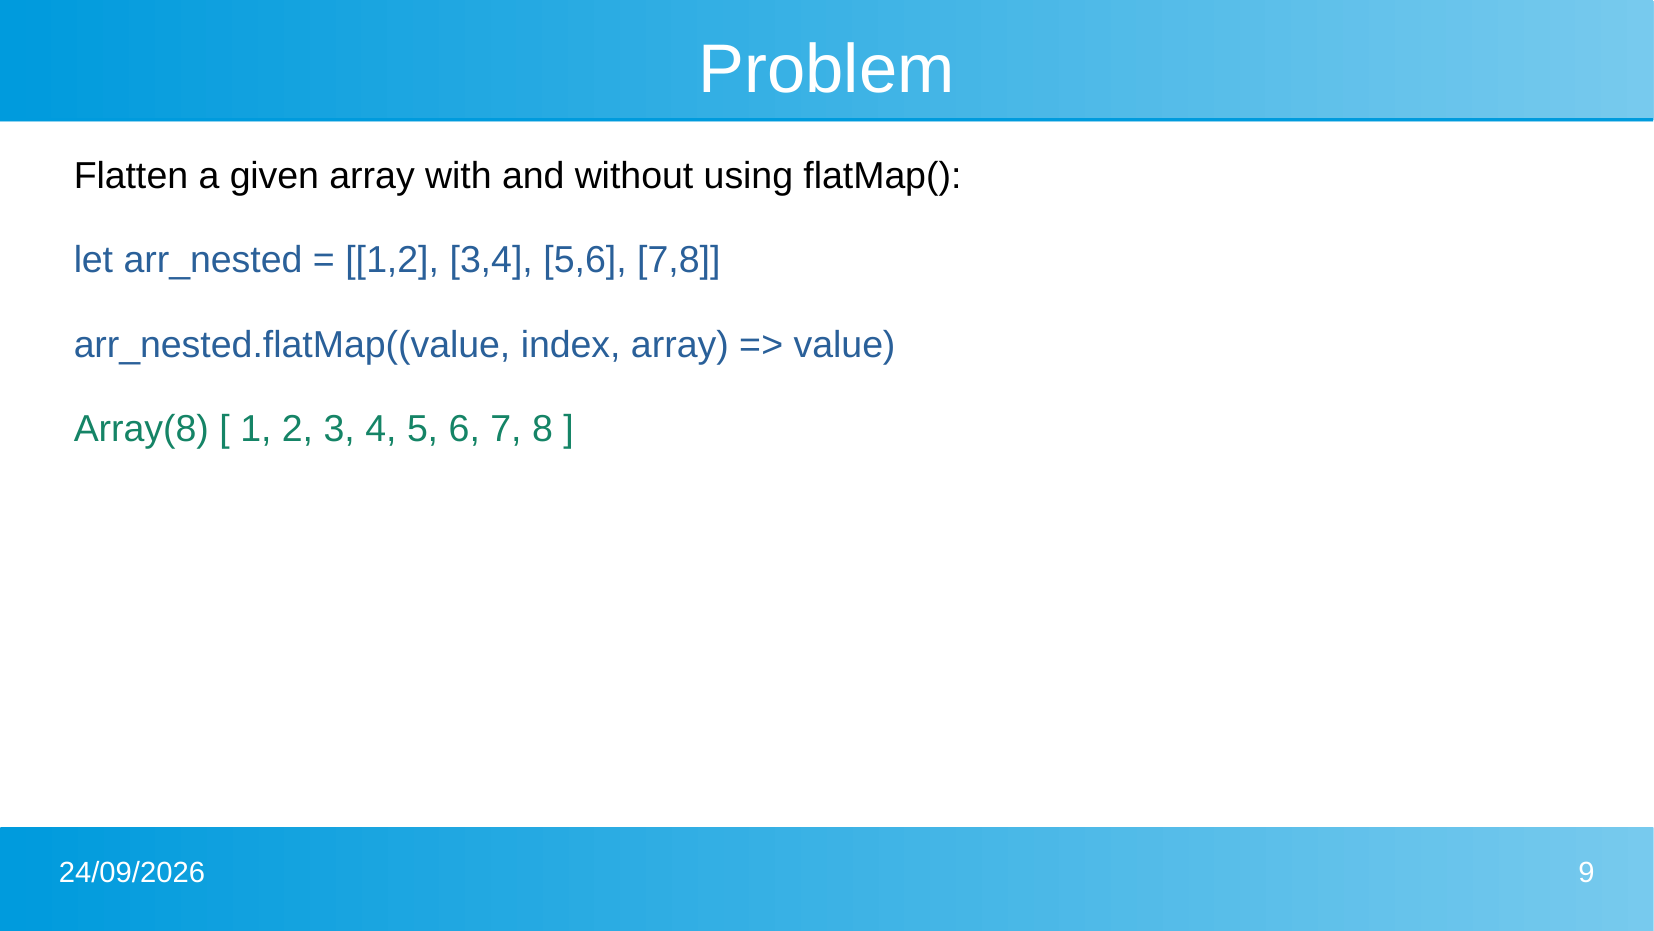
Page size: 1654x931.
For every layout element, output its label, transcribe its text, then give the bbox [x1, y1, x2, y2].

title Problem [59, 29, 1595, 108]
text_box Flatten a given array with and without using flatMap(): let arr_nested = [[1,2], [3,4], [5,6], [7,8]] arr_nested.flatMap((value, index, array) => value) Array(8) [ 1, 2, 3, 4, 5, 6, 7, 8 ] [59, 147, 1536, 457]
